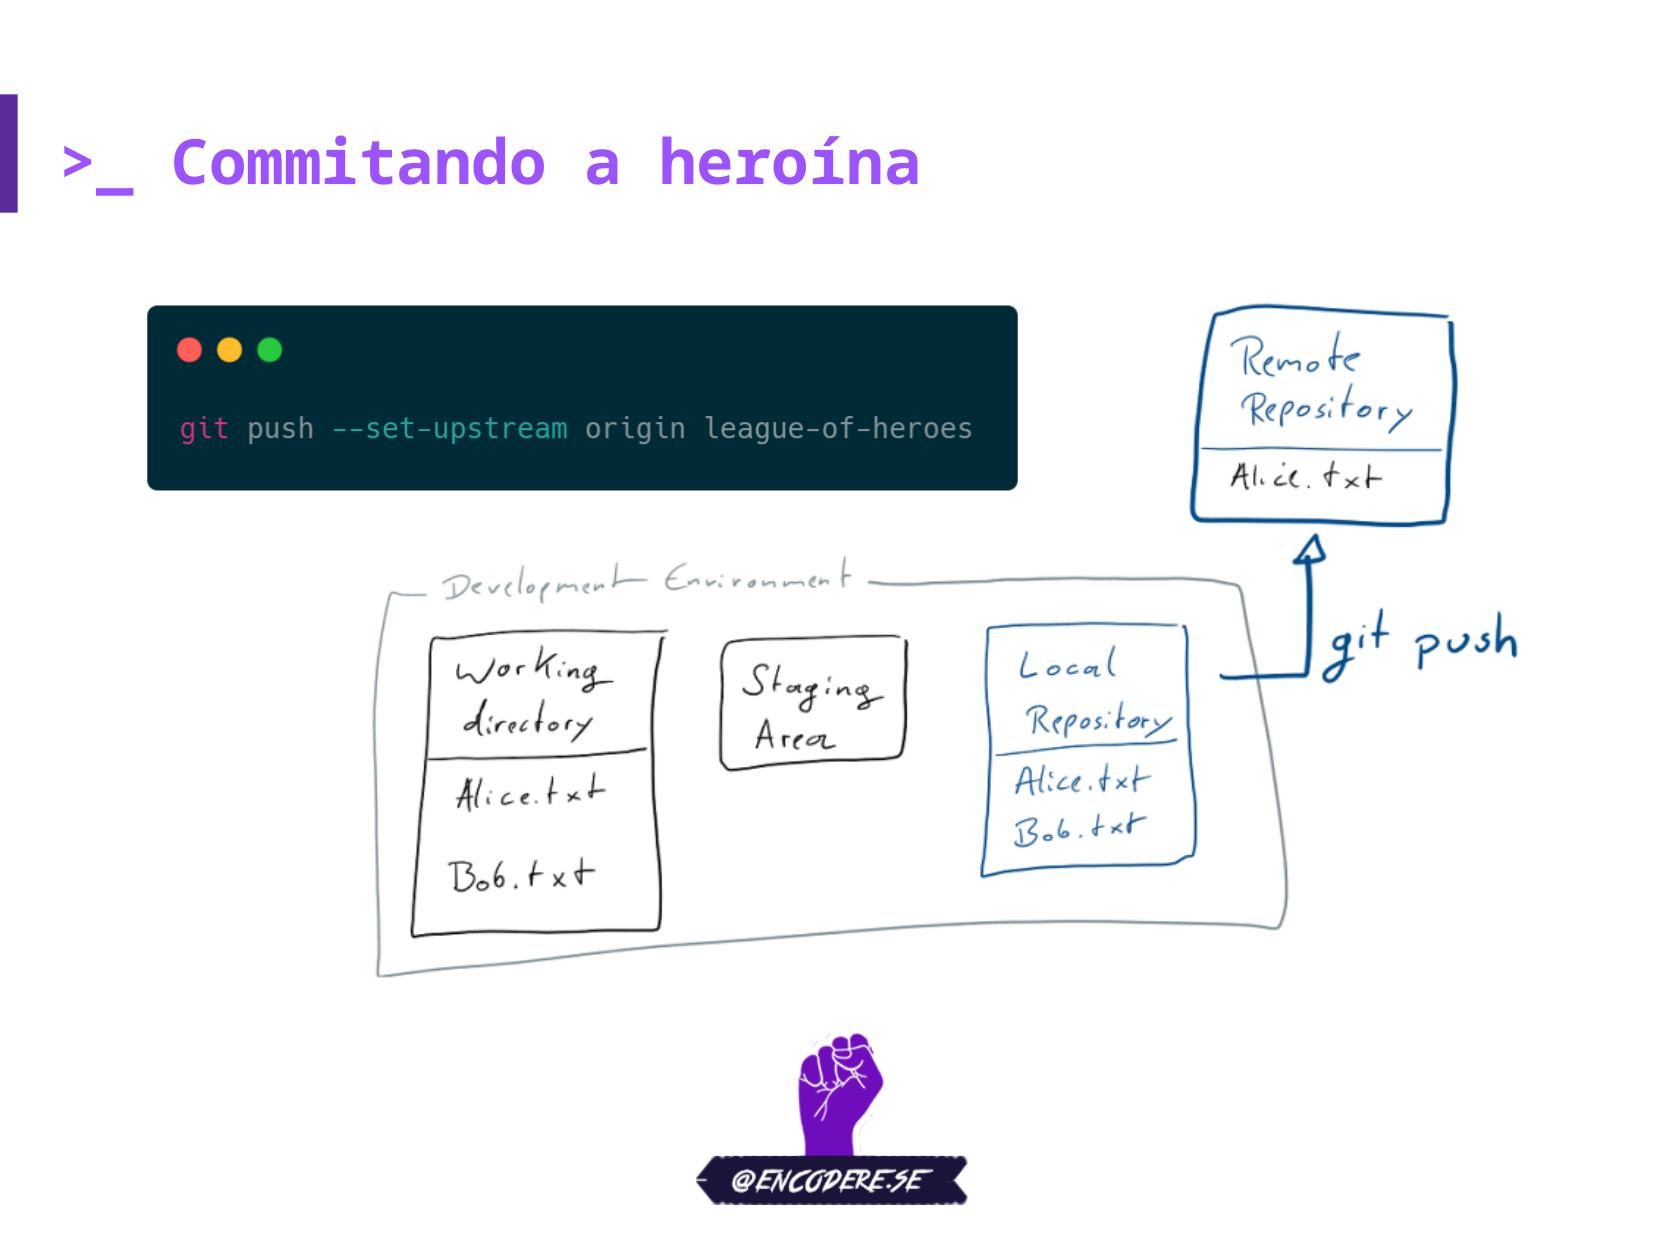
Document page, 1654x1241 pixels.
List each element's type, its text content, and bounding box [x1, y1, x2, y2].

title >_ Commitando a heroína [59, 118, 1489, 248]
picture [35, 193, 1587, 1205]
text_box [0, 94, 18, 213]
